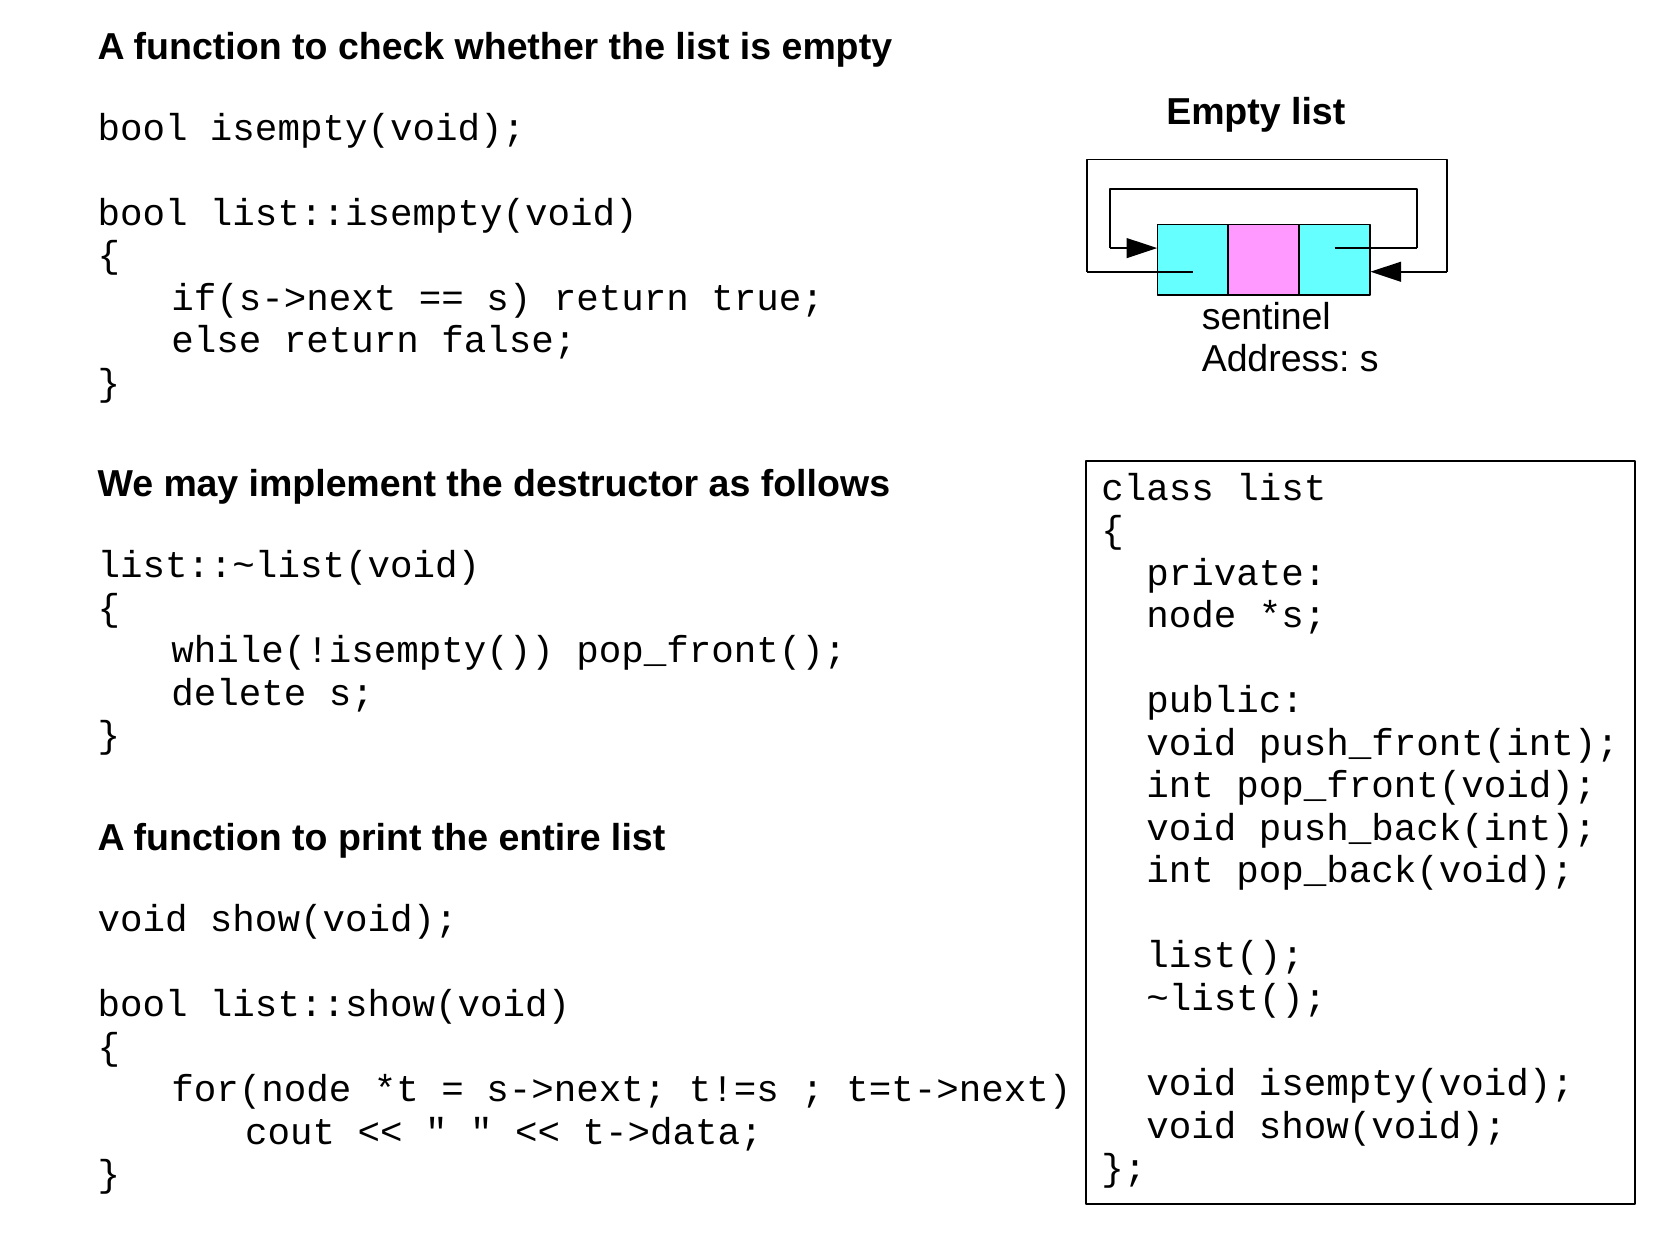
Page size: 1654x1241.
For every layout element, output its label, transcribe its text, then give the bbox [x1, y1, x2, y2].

text_box sentinel Address: s [1187, 288, 1394, 388]
text_box We may implement the destructor as follows list::~list(void) { while(!isempty()) pop_front(); delete s; } [82, 454, 906, 768]
text_box A function to print the entire list void show(void); bool list::show(void) { for(node *t = s->next; t!=s ; t=t->next) cout << " " << t->data; } [82, 809, 1087, 1208]
text_box Empty list [1151, 82, 1361, 140]
text_box [1157, 224, 1371, 296]
text_box A function to check whether the list is empty bool isempty(void); bool list::isempty(void) { if(s->next == s) return true; else return false; } [82, 17, 908, 416]
text_box class list { private: node *s; public: void push_front(int); int pop_front(void); void push_back(int); int pop_back(void); list(); ~list(); void isempty(void); void show(void); }; [1085, 460, 1635, 1205]
